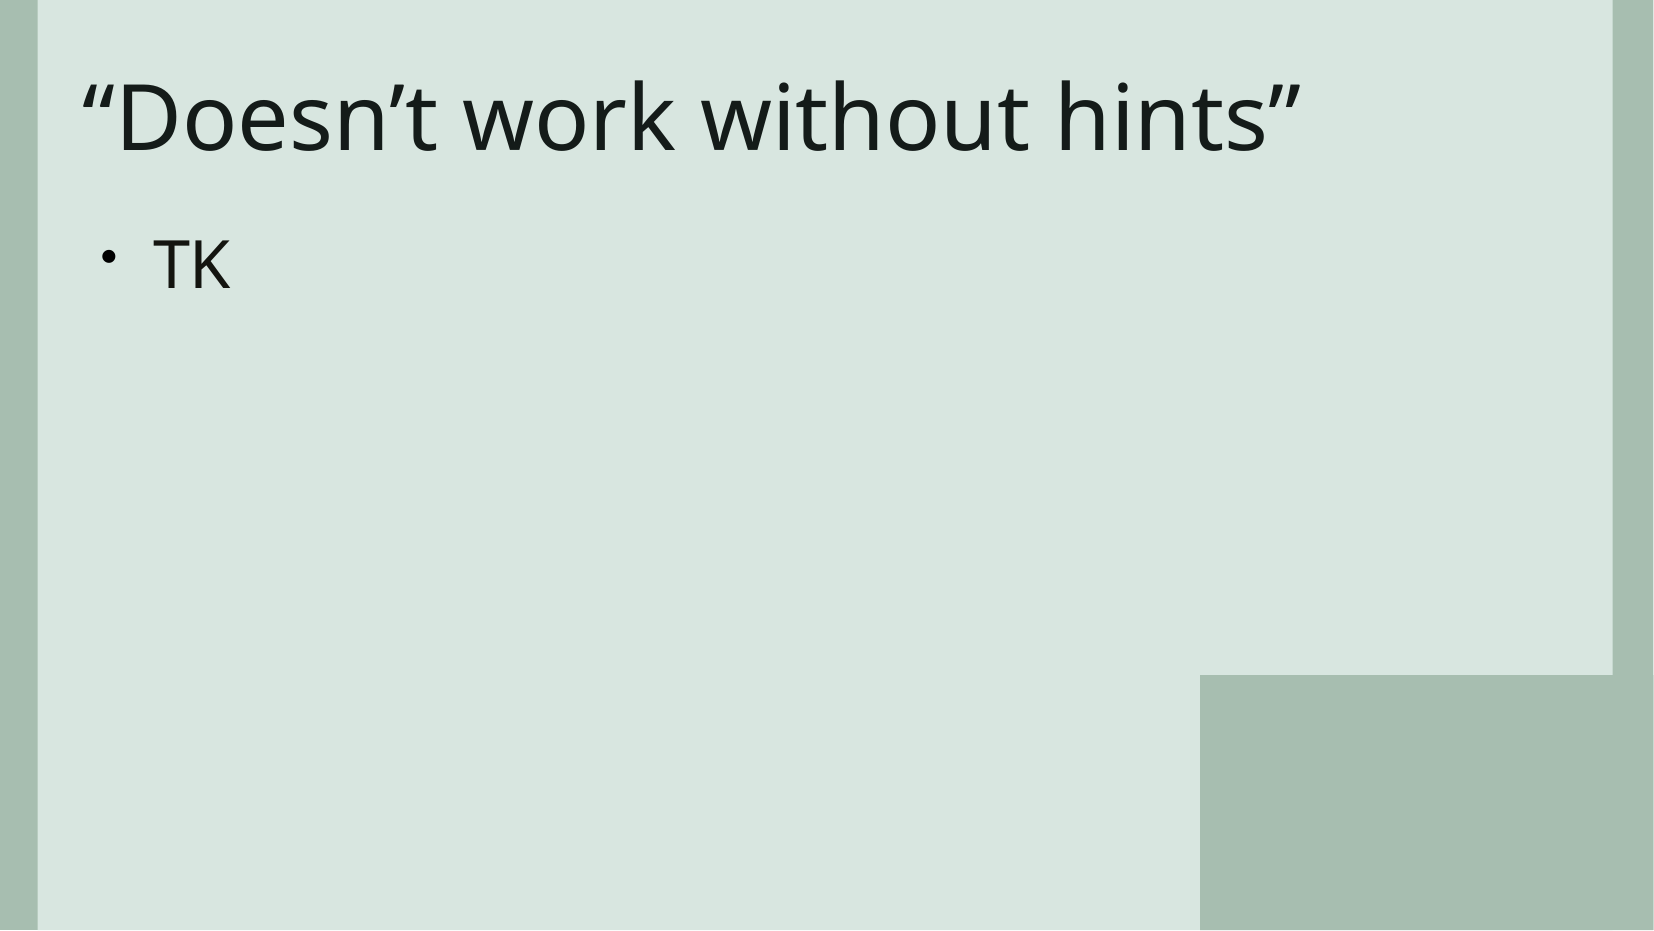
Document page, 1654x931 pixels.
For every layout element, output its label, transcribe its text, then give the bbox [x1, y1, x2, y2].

list TK [82, 217, 1351, 758]
title “Doesn’t work without hints” [82, 37, 1576, 193]
